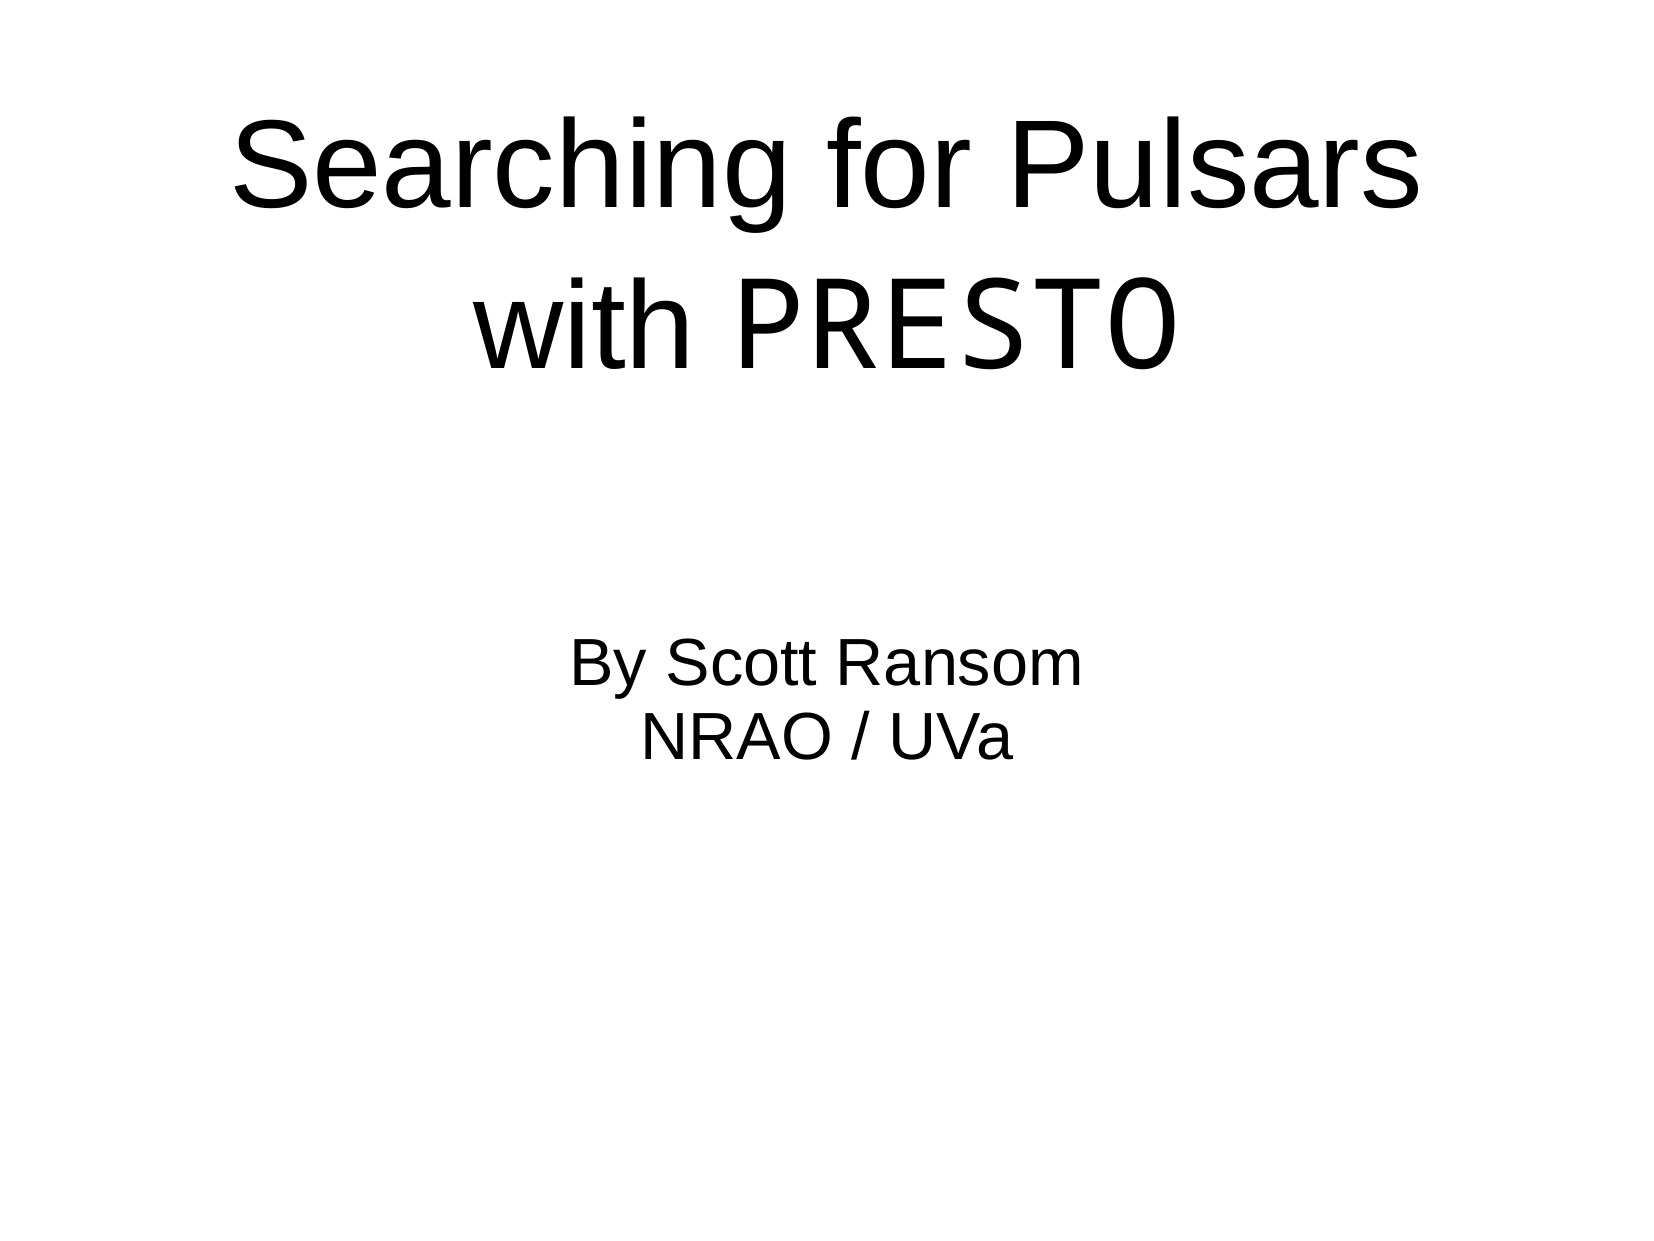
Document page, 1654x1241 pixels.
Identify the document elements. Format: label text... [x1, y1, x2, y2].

title Searching for Pulsars with PRESTO [82, 49, 1571, 290]
subtitle By Scott Ransom NRAO / UVa [82, 290, 1571, 1109]
